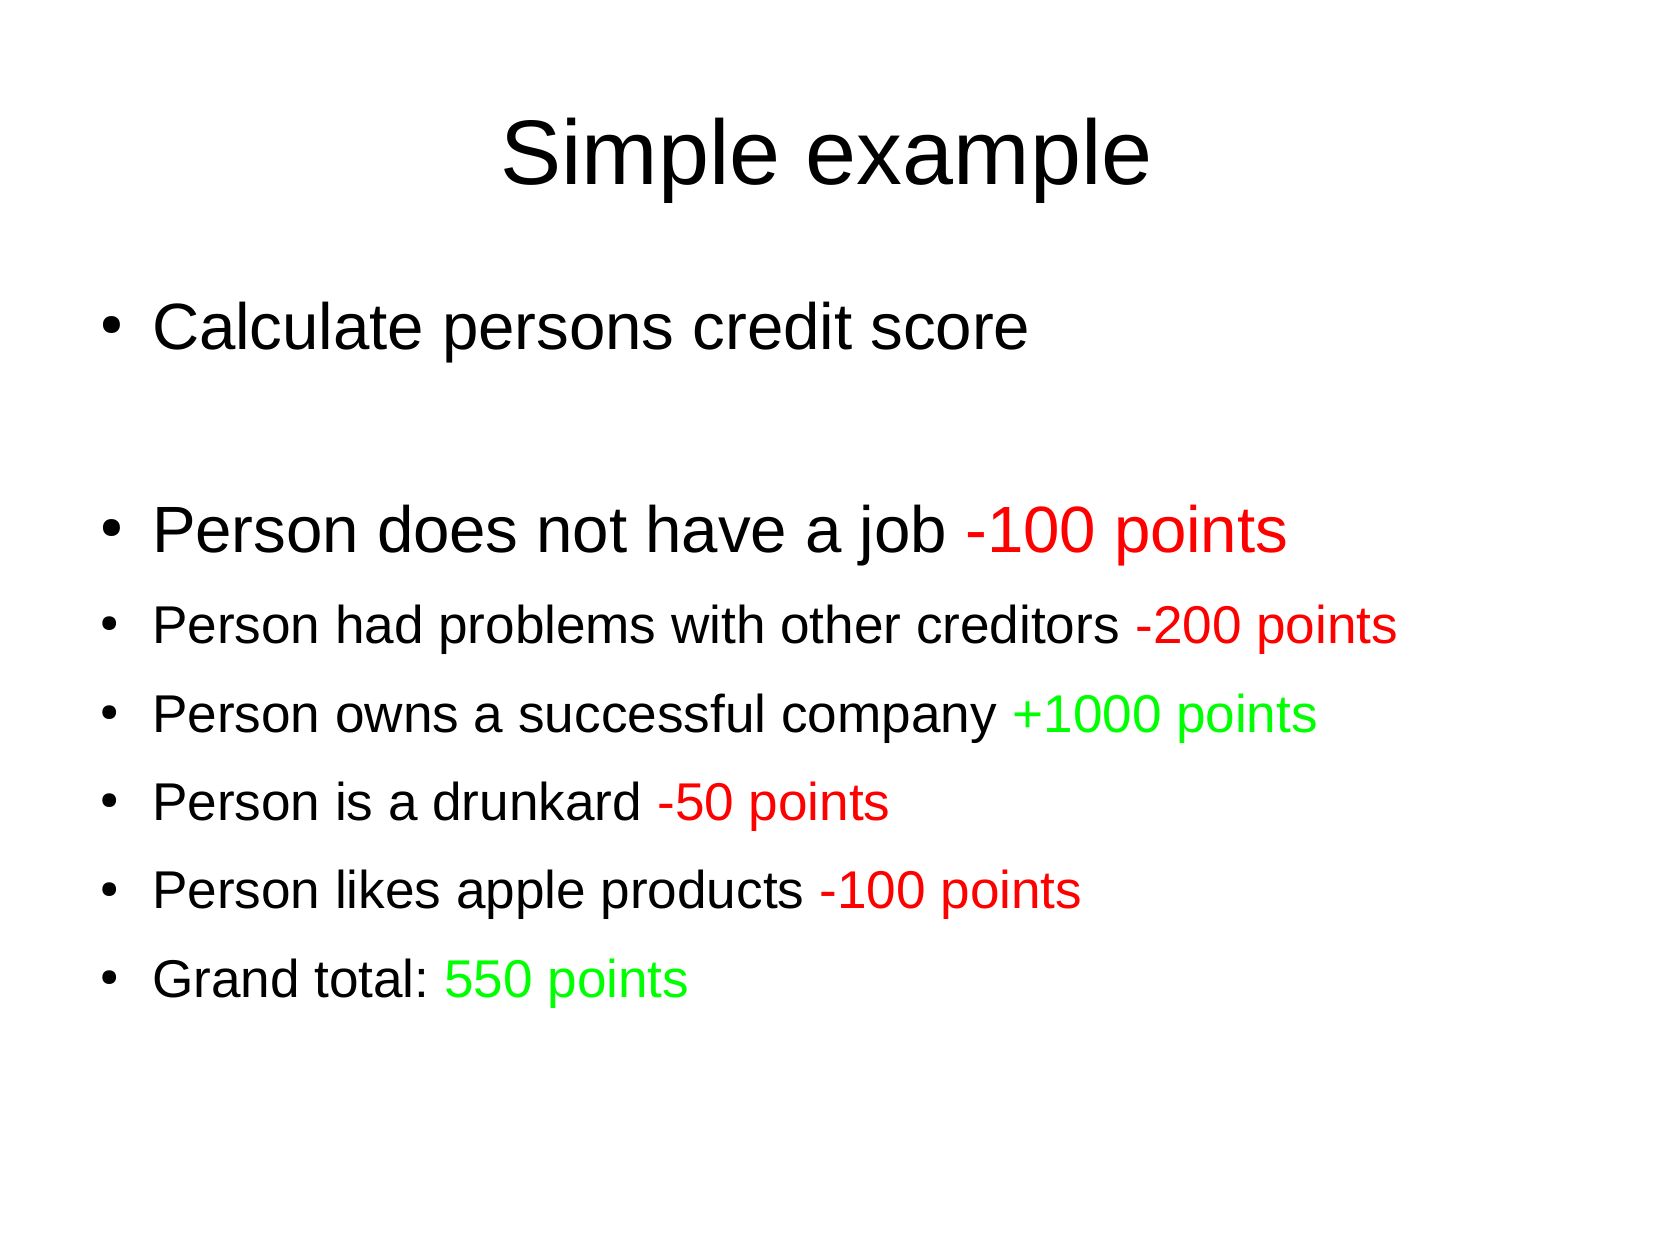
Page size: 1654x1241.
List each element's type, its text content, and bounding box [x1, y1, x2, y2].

title Simple example [82, 49, 1571, 257]
list Calculate persons credit score Person does not have a job -100 points Person had problems with other creditors -200 points Person owns a successful company +1000 points Person is a drunkard -50 points Person likes apple products -100 points Grand total: 550 points [82, 290, 1571, 1010]
